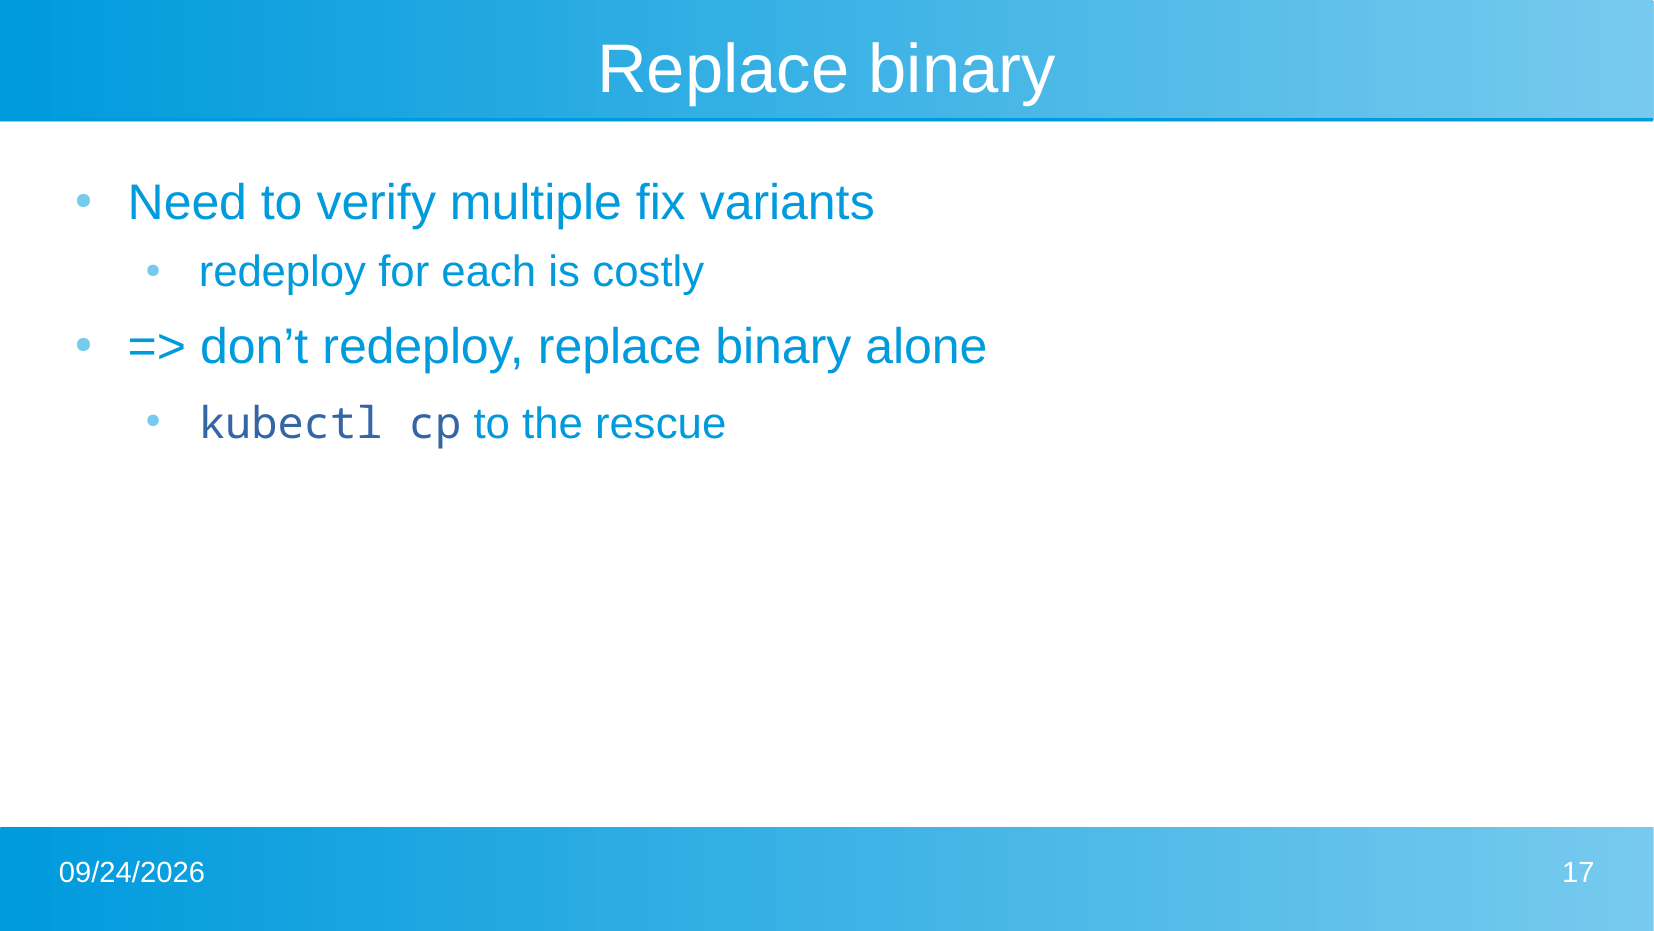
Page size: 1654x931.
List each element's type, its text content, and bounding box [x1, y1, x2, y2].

list Need to verify multiple fix variants redeploy for each is costly => don’t redeploy, replace binary alone kubectl cp to the rescue [56, 173, 1593, 765]
title Replace binary [59, 29, 1595, 108]
